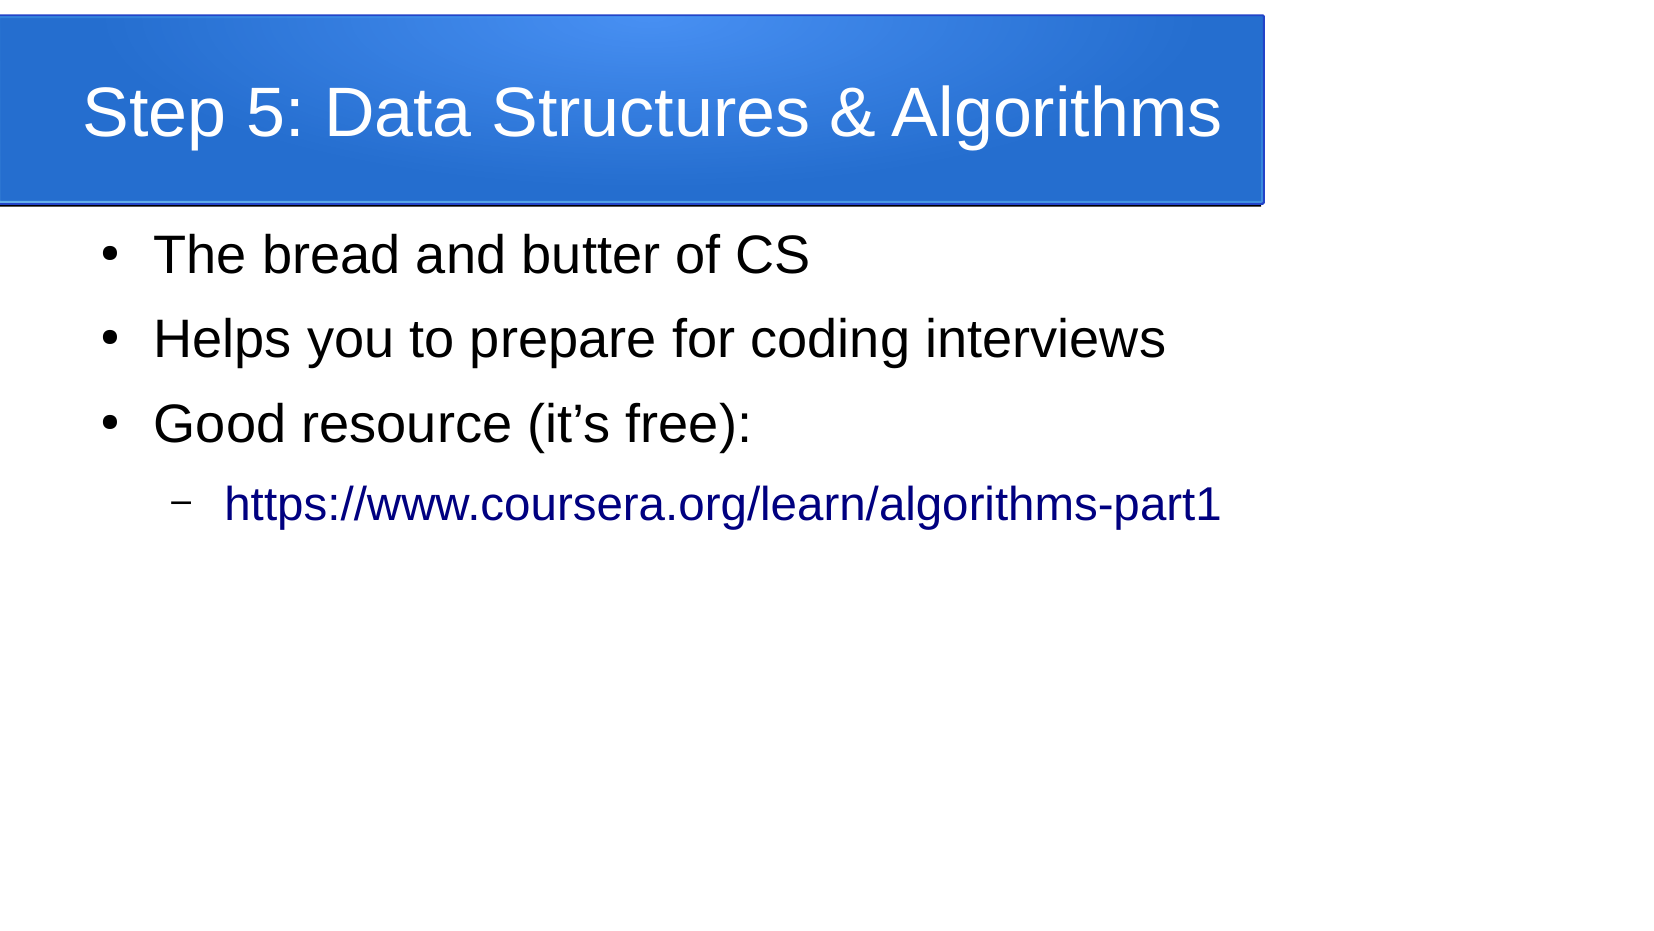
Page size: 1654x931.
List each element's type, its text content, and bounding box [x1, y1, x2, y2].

list The bread and butter of CS Helps you to prepare for coding interviews Good resource (it’s free): https://www.coursera.org/learn/algorithms-part1 [82, 224, 1571, 764]
title Step 5: Data Structures & Algorithms [82, 35, 1235, 189]
